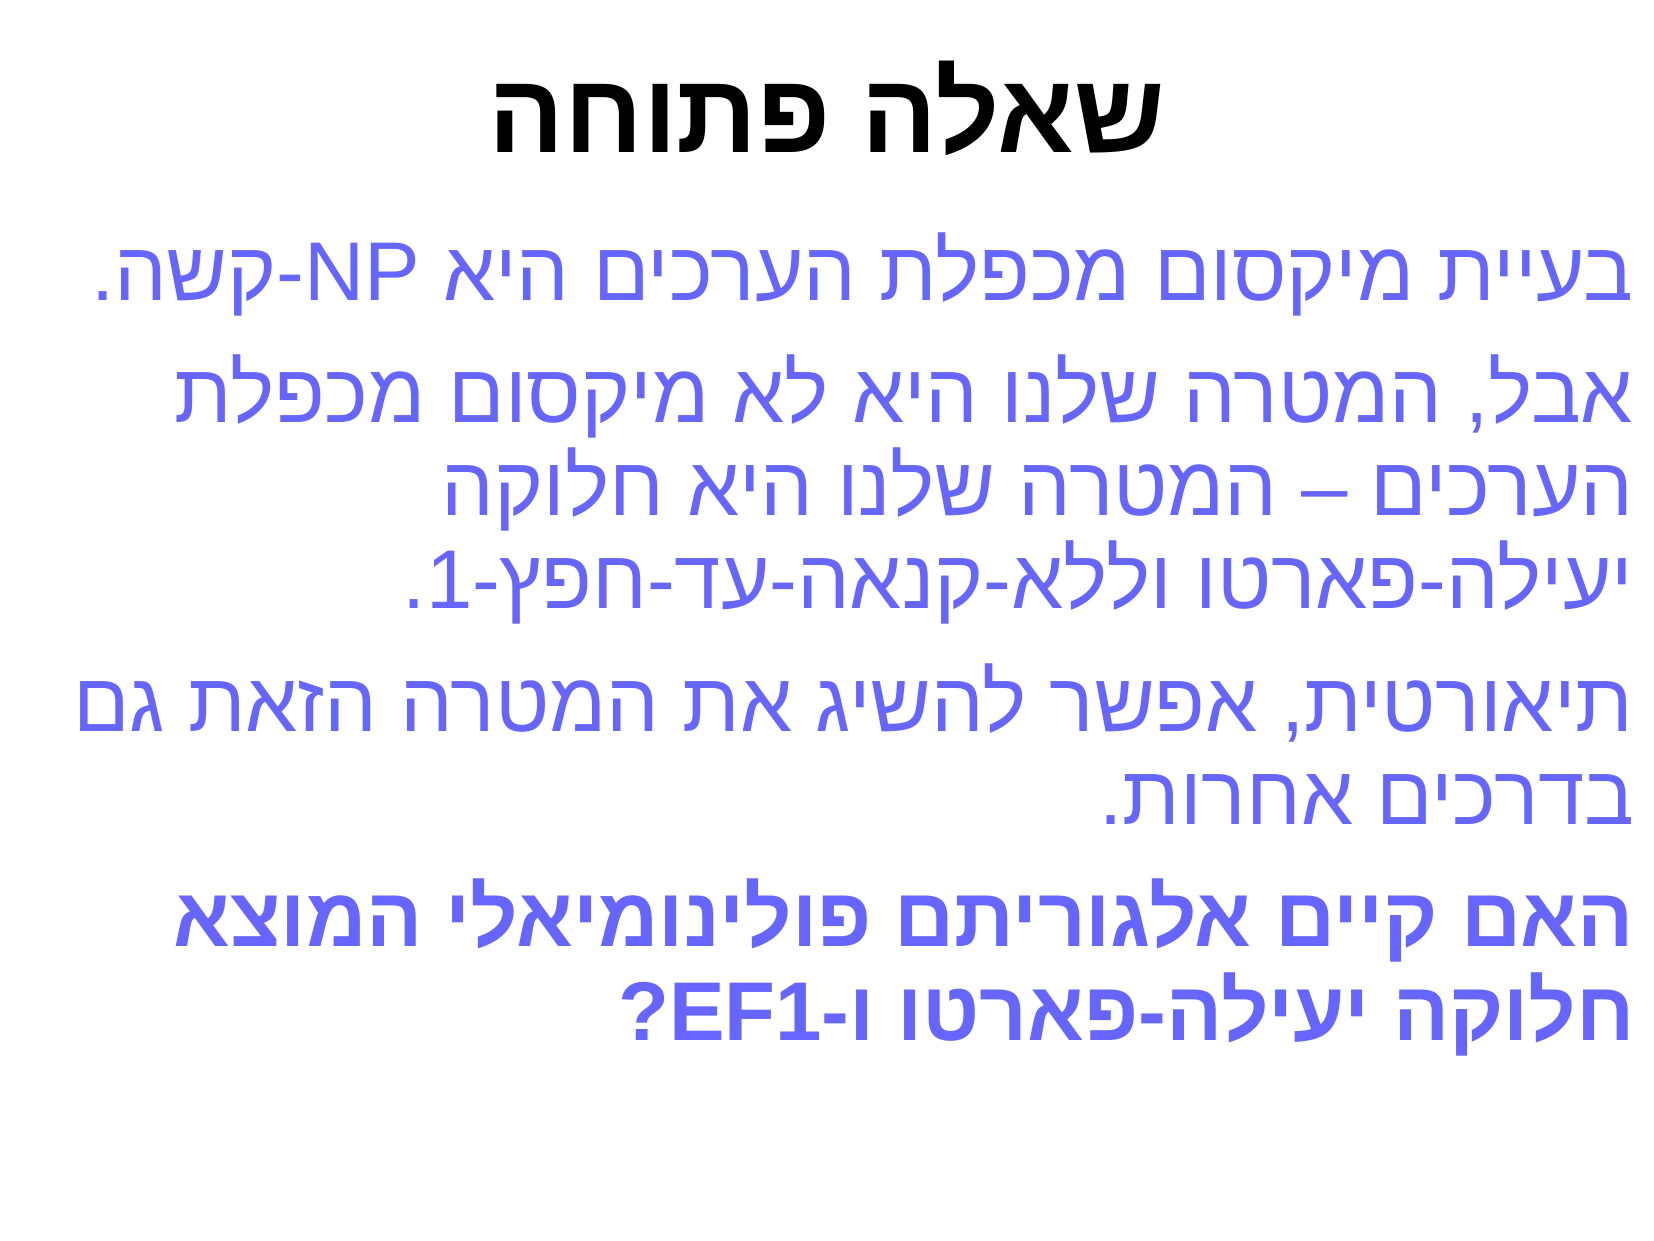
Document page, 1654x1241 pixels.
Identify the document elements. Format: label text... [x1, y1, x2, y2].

list בעיית מיקסום מכפלת הערכים היא NP-קשה. אבל, המטרה שלנו היא לא מיקסום מכפלת הערכים – המטרה שלנו היא חלוקה יעילה-פארטו וללא-קנאה-עד-חפץ-1. תיאורטית, אפשר להשיג את המטרה הזאת גם בדרכים אחרות. האם קיים אלגוריתם פולינומיאלי המוצא חלוקה יעילה-פארטו ו-EF1? [15, 225, 1636, 1216]
title שאלה פתוחה [0, 32, 1654, 196]
